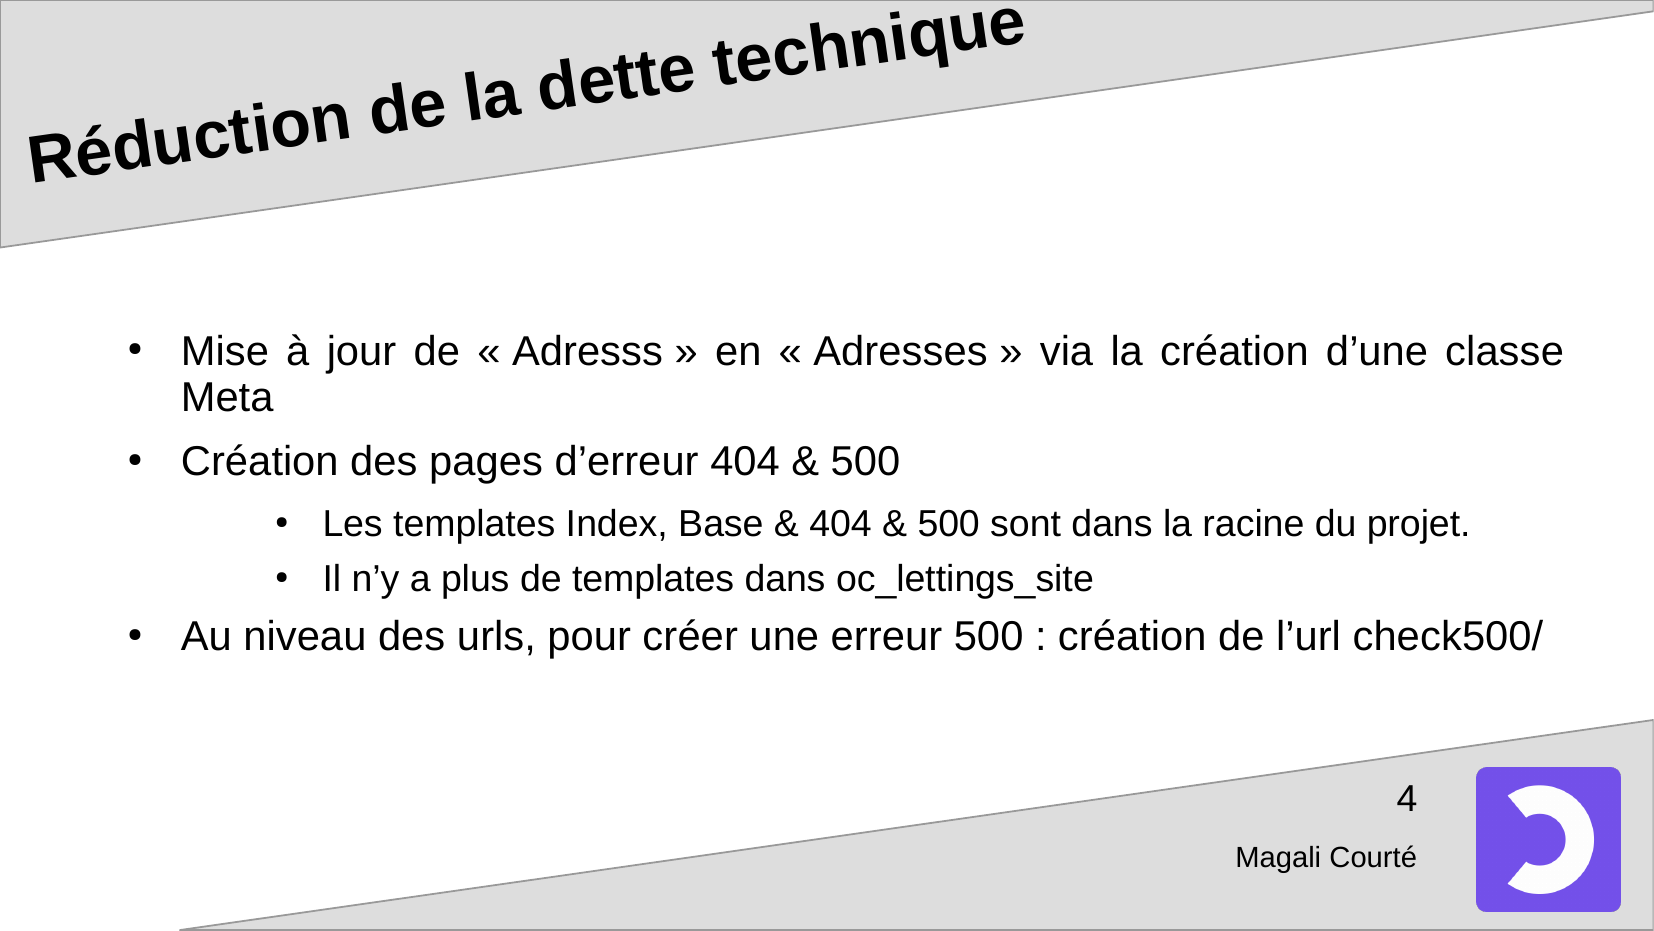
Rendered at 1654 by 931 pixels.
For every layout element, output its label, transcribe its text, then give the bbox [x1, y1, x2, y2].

list Mise à jour de « Adresss » en « Adresses » via la création d’une classe Meta Création des pages d’erreur 404 & 500 Les templates Index, Base & 404 & 500 sont dans la racine du projet. Il n’y a plus de templates dans oc_lettings_site Au niveau des urls, pour créer une erreur 500 : création de l’url check500/ [109, 198, 1565, 739]
title Réduction de la dette technique [16, 0, 1501, 239]
picture [1476, 767, 1621, 912]
